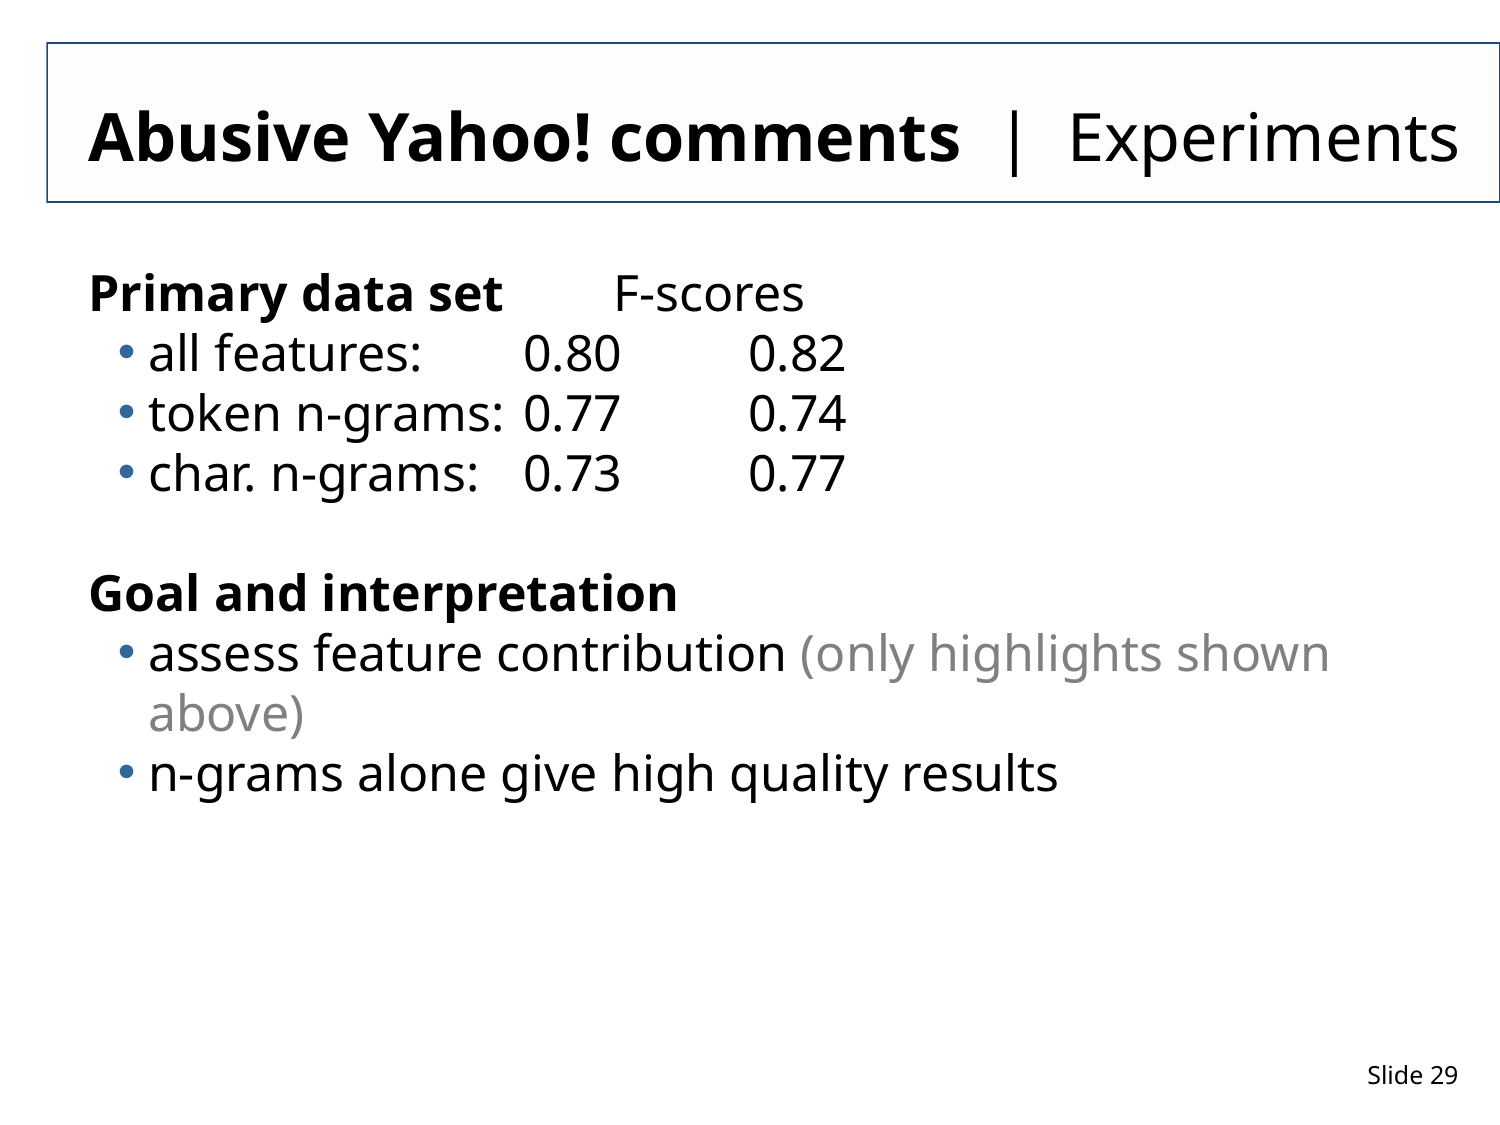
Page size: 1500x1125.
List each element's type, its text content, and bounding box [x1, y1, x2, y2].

text_box Abusive Yahoo! comments | Experiments [88, 42, 1469, 176]
text_box Primary data set F-scores all features: 0.80 0.82 token n-grams: 0.77 0.74 char. n-grams: 0.73 0.77 Goal and interpretation assess feature contribution (only highlights shown above) n-grams alone give high quality results [88, 260, 1435, 1029]
